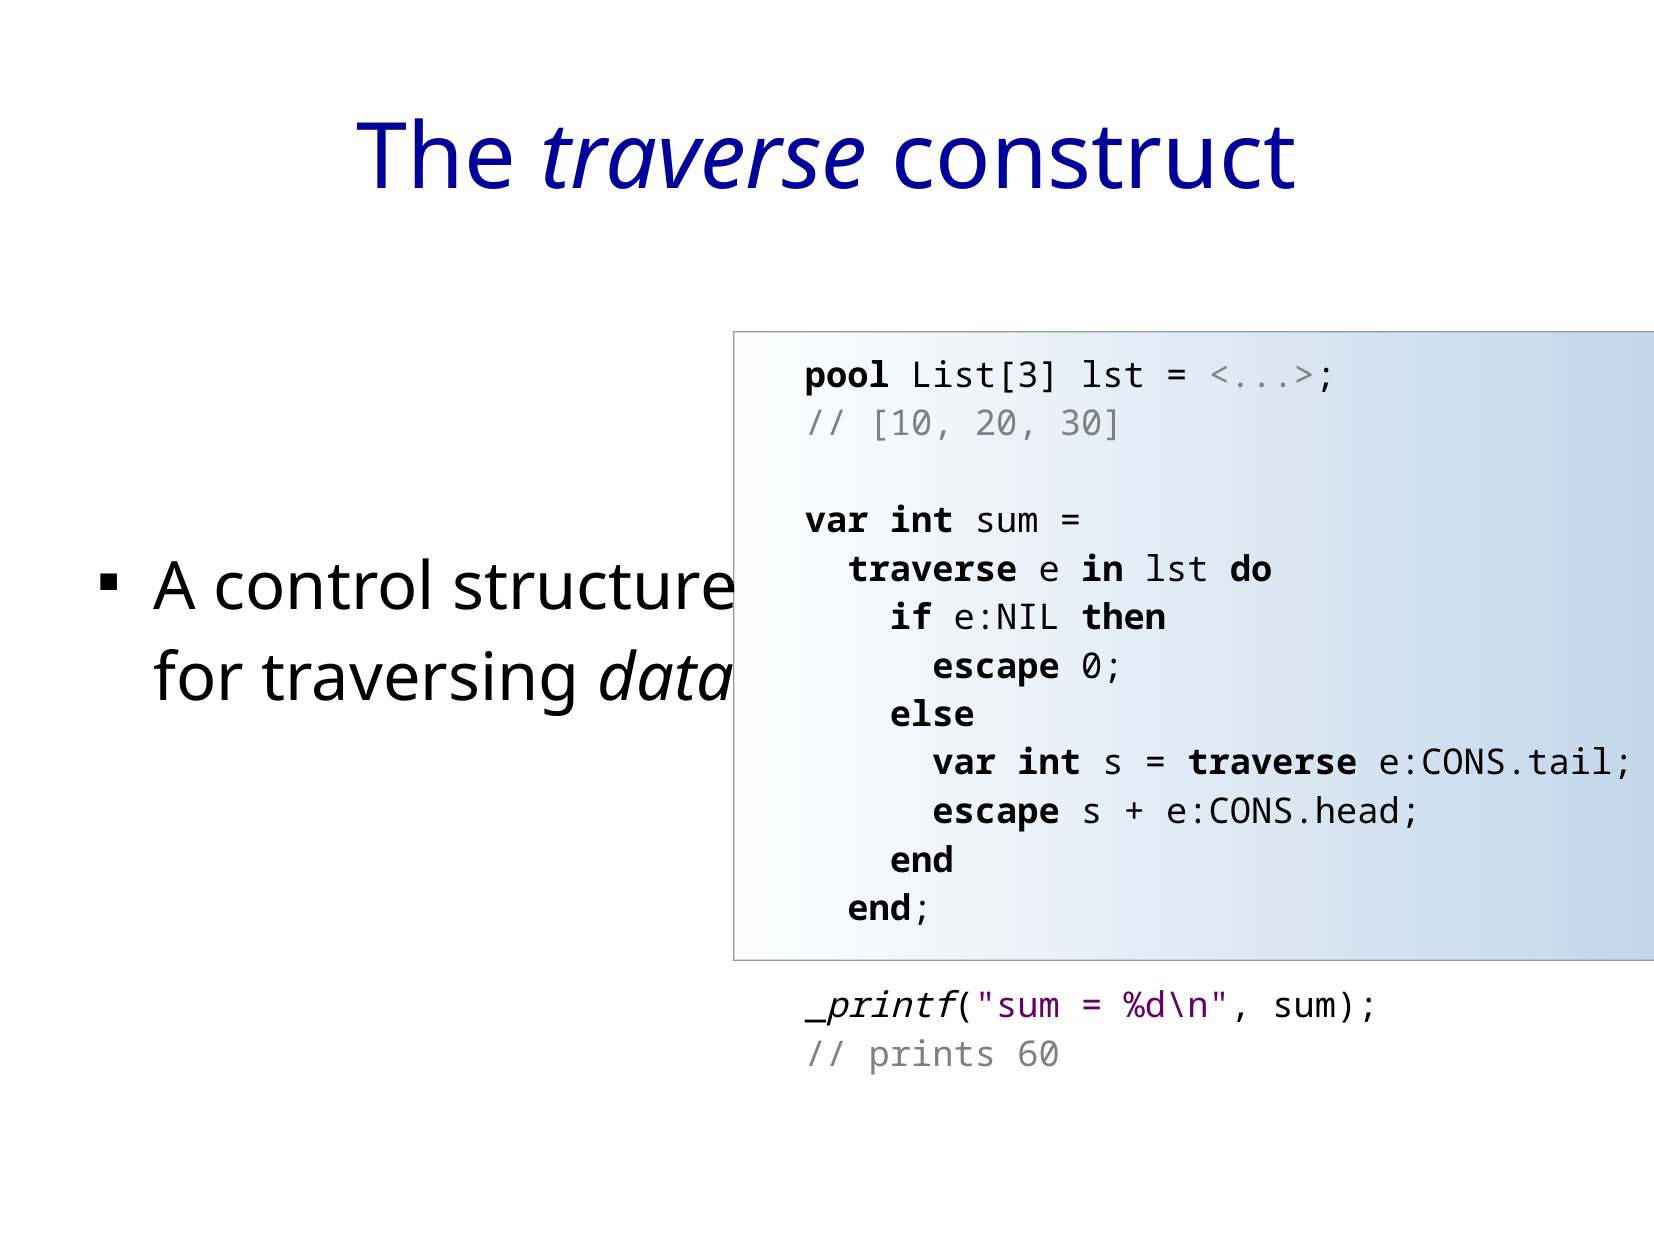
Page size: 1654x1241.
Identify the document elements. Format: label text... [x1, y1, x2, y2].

list A control structure for traversing data [82, 538, 809, 972]
title The traverse construct [82, 49, 1571, 257]
text_box [733, 331, 1654, 538]
text_box pool List[3] lst = <...>; // [10, 20, 30] var int sum = traverse e in lst do if e:NIL then escape 0; else var int s = traverse e:CONS.tail; escape s + e:CONS.head; end end; _printf("sum = %d\n", sum); // prints 60 [790, 341, 1654, 961]
